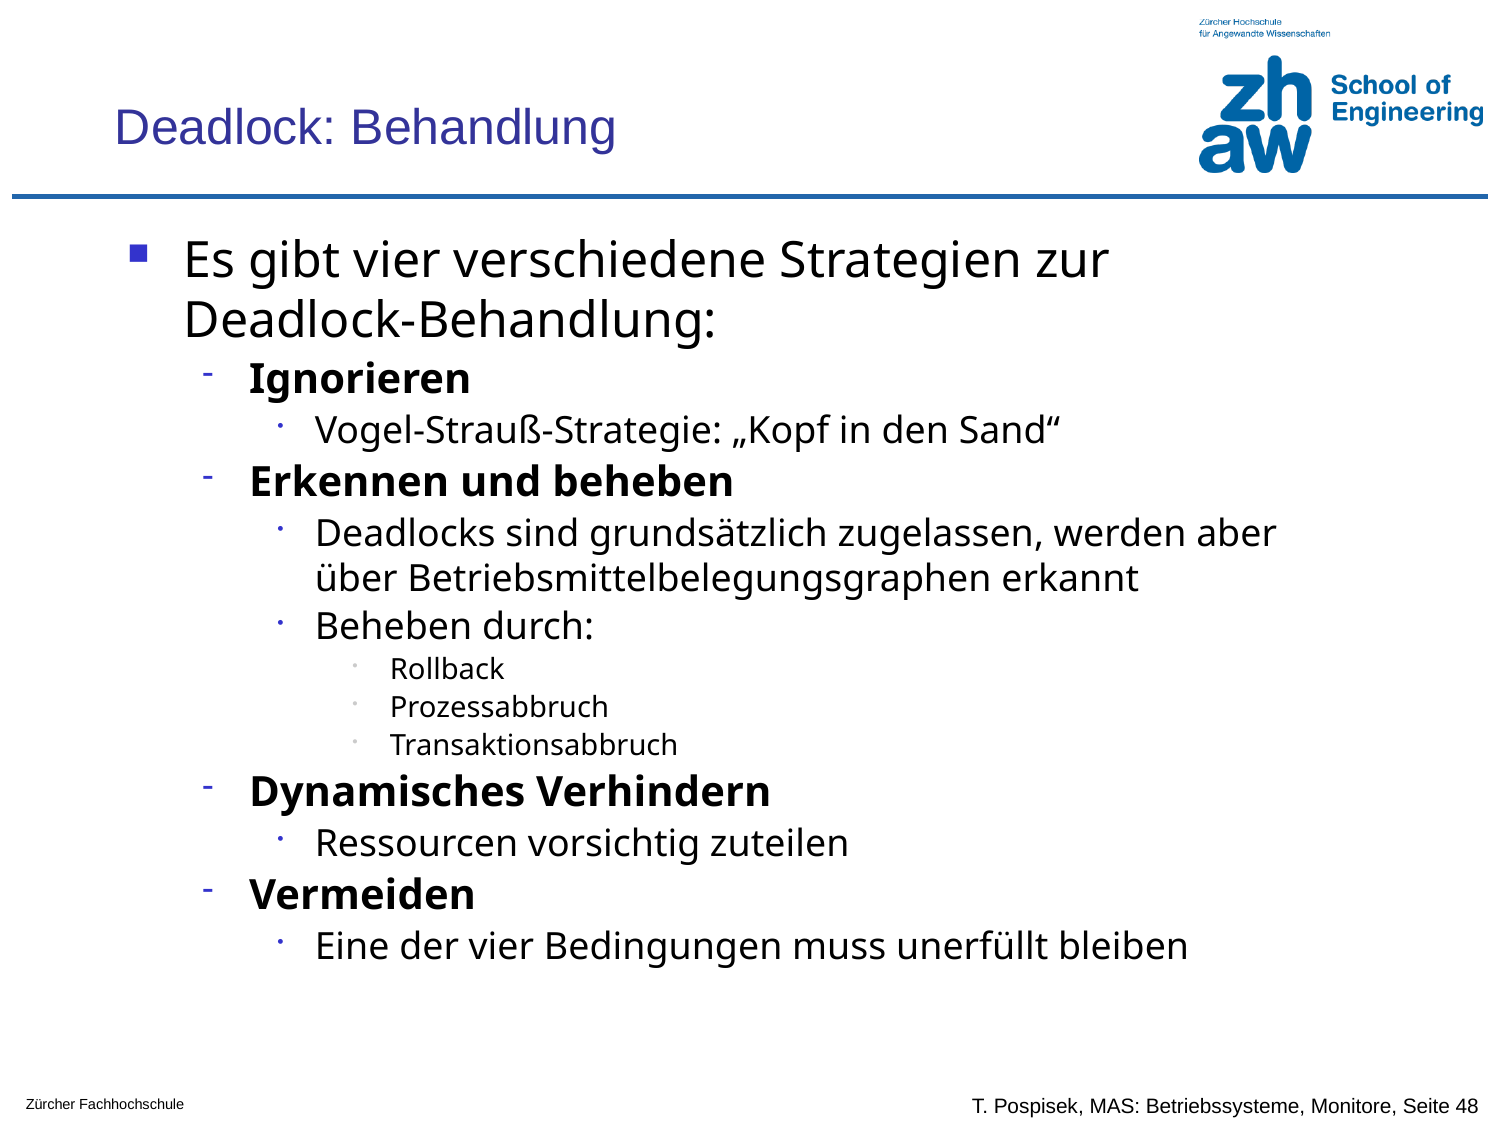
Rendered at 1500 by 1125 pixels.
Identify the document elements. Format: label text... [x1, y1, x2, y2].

picture [1199, 19, 1483, 173]
list Es gibt vier verschiedene Strategien zur Deadlock-Behandlung: Ignorieren Vogel-Strauß-Strategie: „Kopf in den Sand“ Erkennen und beheben Deadlocks sind grundsätzlich zugelassen, werden aber über Betriebsmittelbelegungsgraphen erkannt Beheben durch: Rollback Prozessabbruch Transaktionsabbruch Dynamisches Verhindern Ressourcen vorsichtig zuteilen Vermeiden Eine der vier Bedingungen muss unerfüllt bleiben [112, 220, 1363, 970]
title Deadlock: Behandlung [99, 50, 1379, 163]
